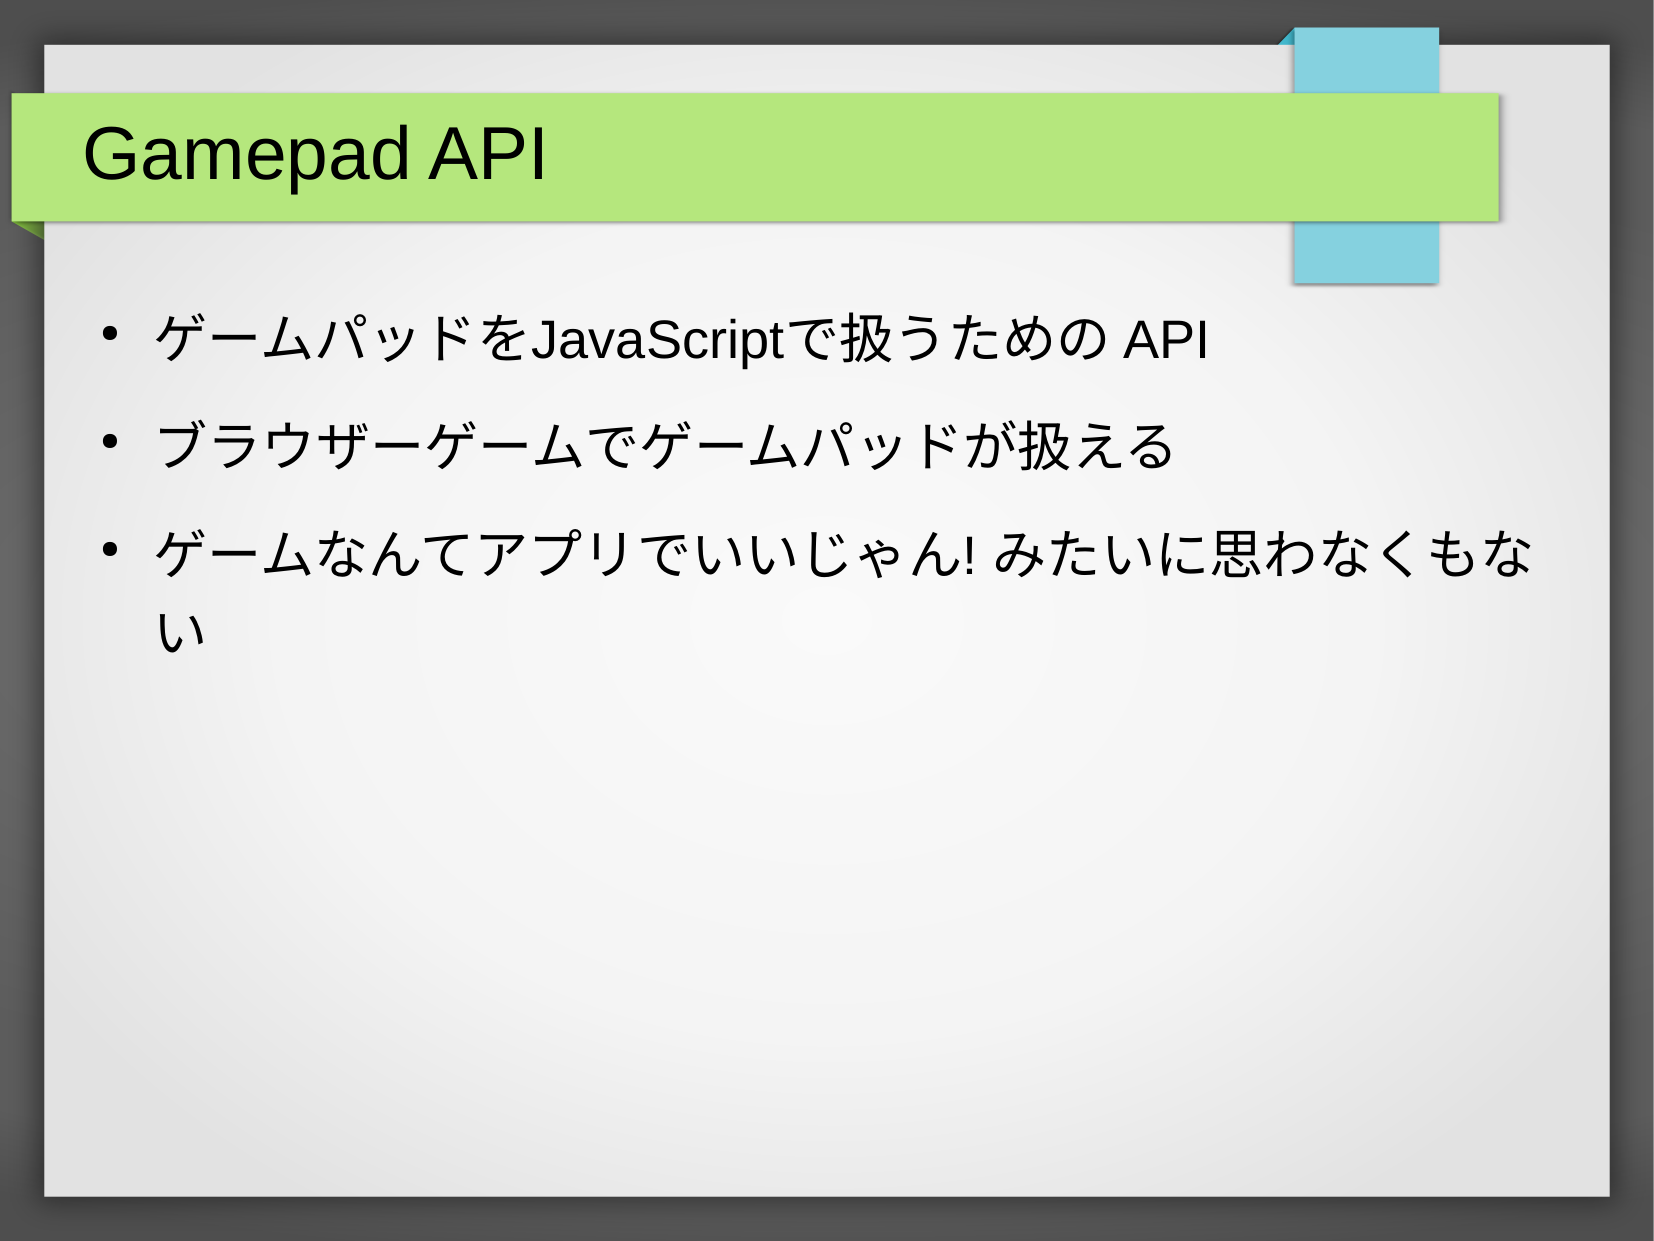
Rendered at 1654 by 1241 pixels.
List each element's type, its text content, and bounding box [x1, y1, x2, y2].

list ゲームパッドをJavaScriptで扱うための API ブラウザーゲームでゲームパッドが扱える ゲームなんてアプリでいいじゃん! みたいに思わなくもない [82, 295, 1571, 1015]
picture [0, 0, 1654, 1241]
title Gamepad API [82, 94, 1264, 213]
